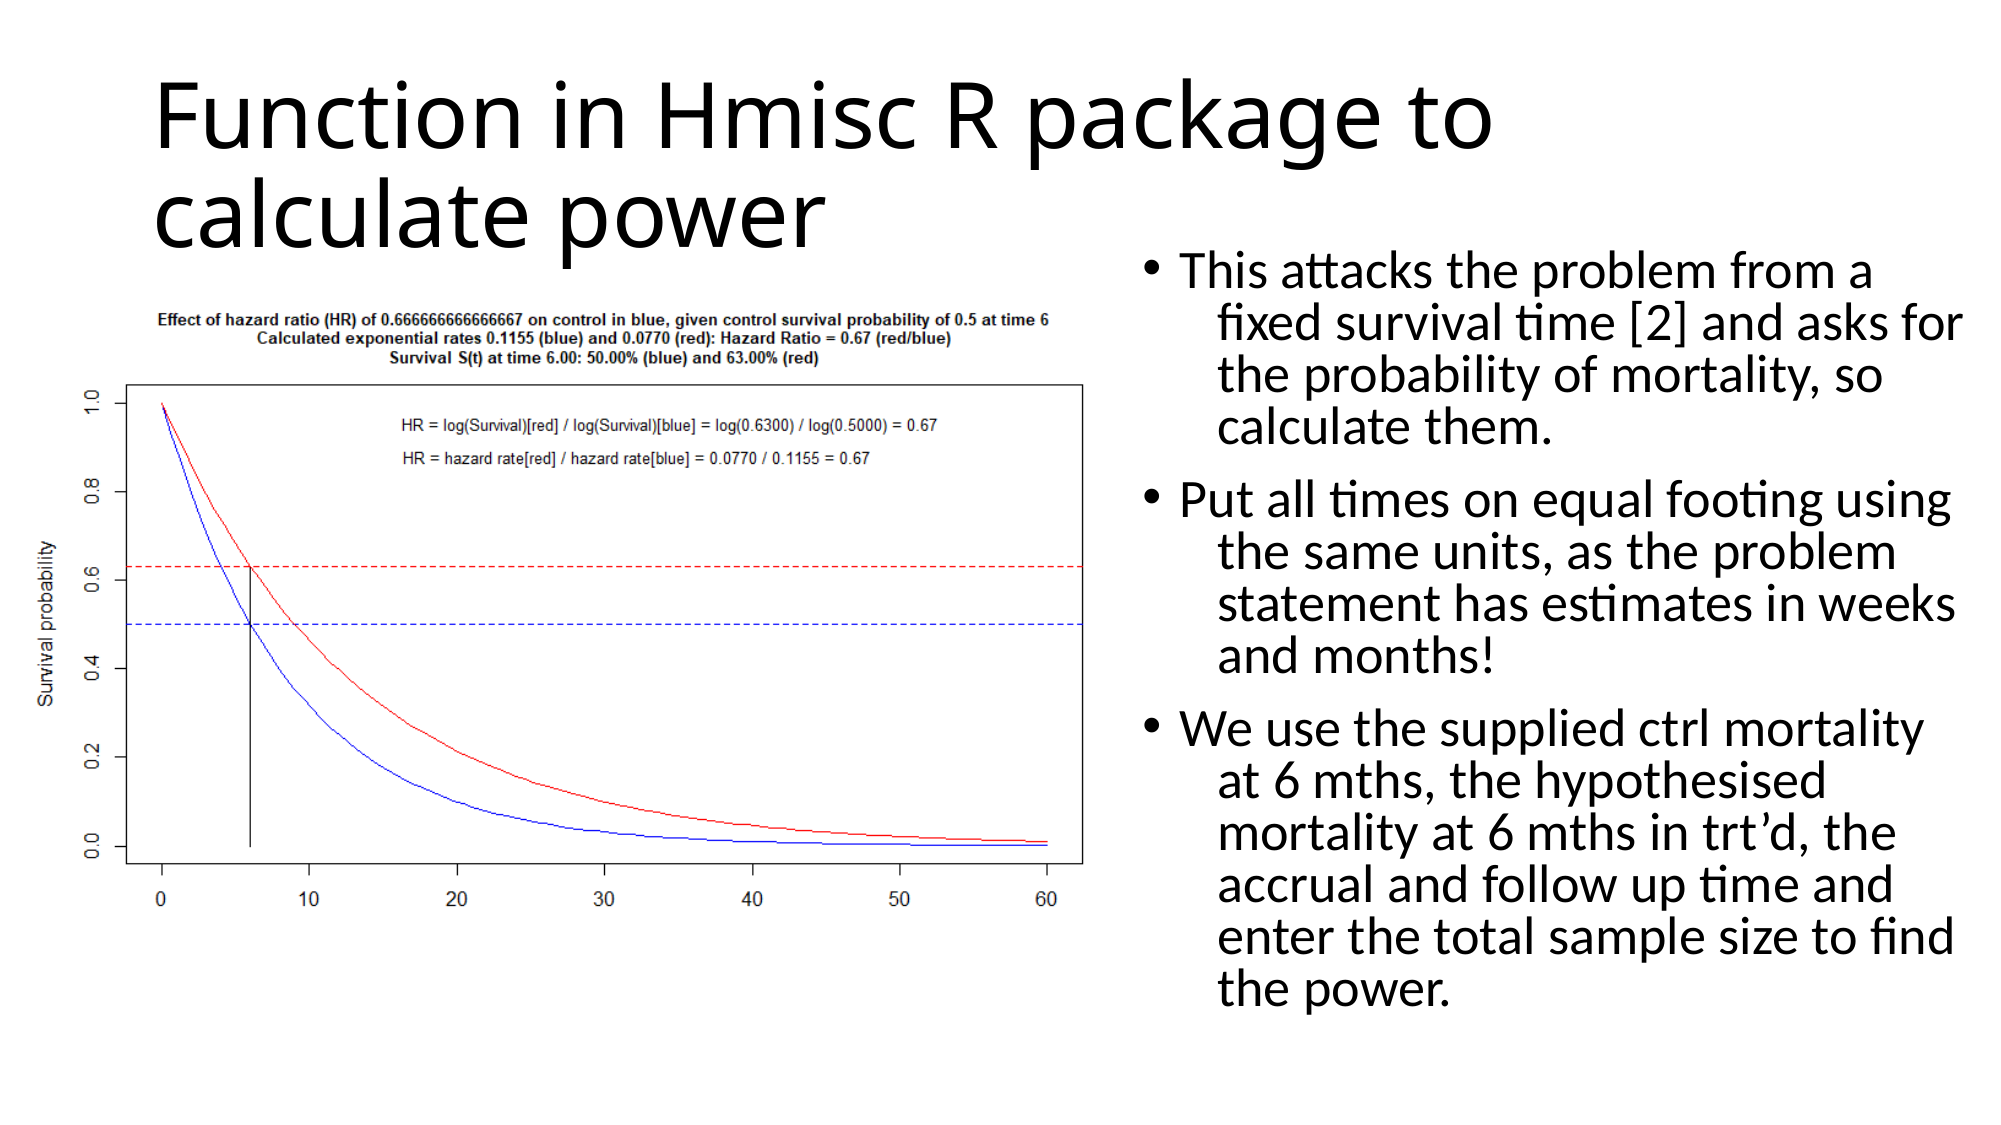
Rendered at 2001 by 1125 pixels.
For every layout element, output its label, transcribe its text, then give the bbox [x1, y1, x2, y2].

list This attacks the problem from a fixed survival time [2] and asks for the probability of mortality, so calculate them. Put all times on equal footing using the same units, as the problem statement has estimates in weeks and months! We use the supplied ctrl mortality at 6 mths, the hypothesised mortality at 6 mths in trt’d, the accrual and follow up time and enter the total sample size to find the power. [1127, 239, 1981, 1029]
picture [34, 296, 1098, 916]
title Function in Hmisc R package to calculate power [137, 59, 1863, 278]
